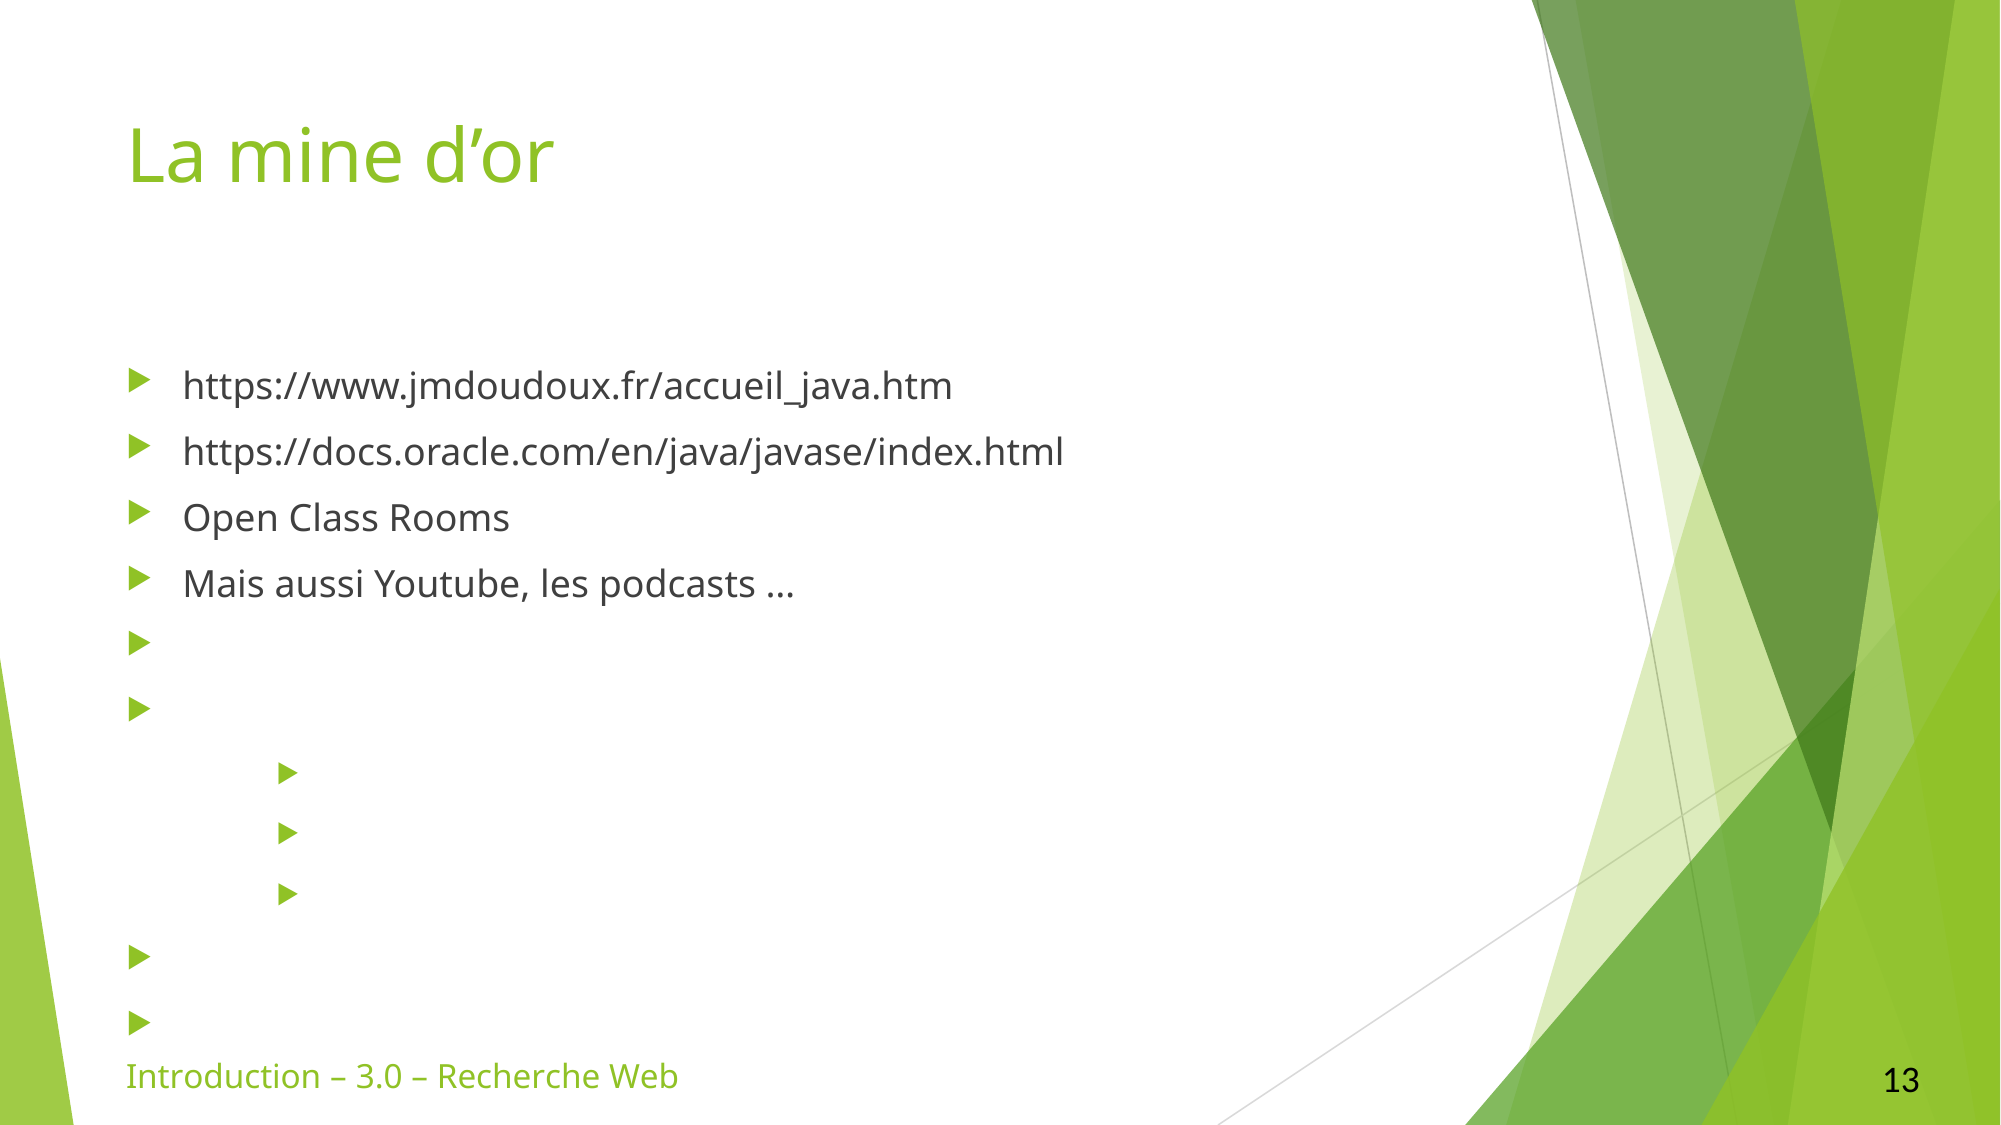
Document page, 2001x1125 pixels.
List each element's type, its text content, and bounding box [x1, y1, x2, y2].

text_box [1866, 1047, 1979, 1108]
text_box Introduction – 3.0 – Recherche Web [111, 1047, 1094, 1109]
list https://www.jmdoudoux.fr/accueil_java.htm https://docs.oracle.com/en/java/javase/index.html Open Class Rooms Mais aussi Youtube, les podcasts … [111, 354, 1522, 992]
title La mine d’or [111, 99, 1522, 317]
